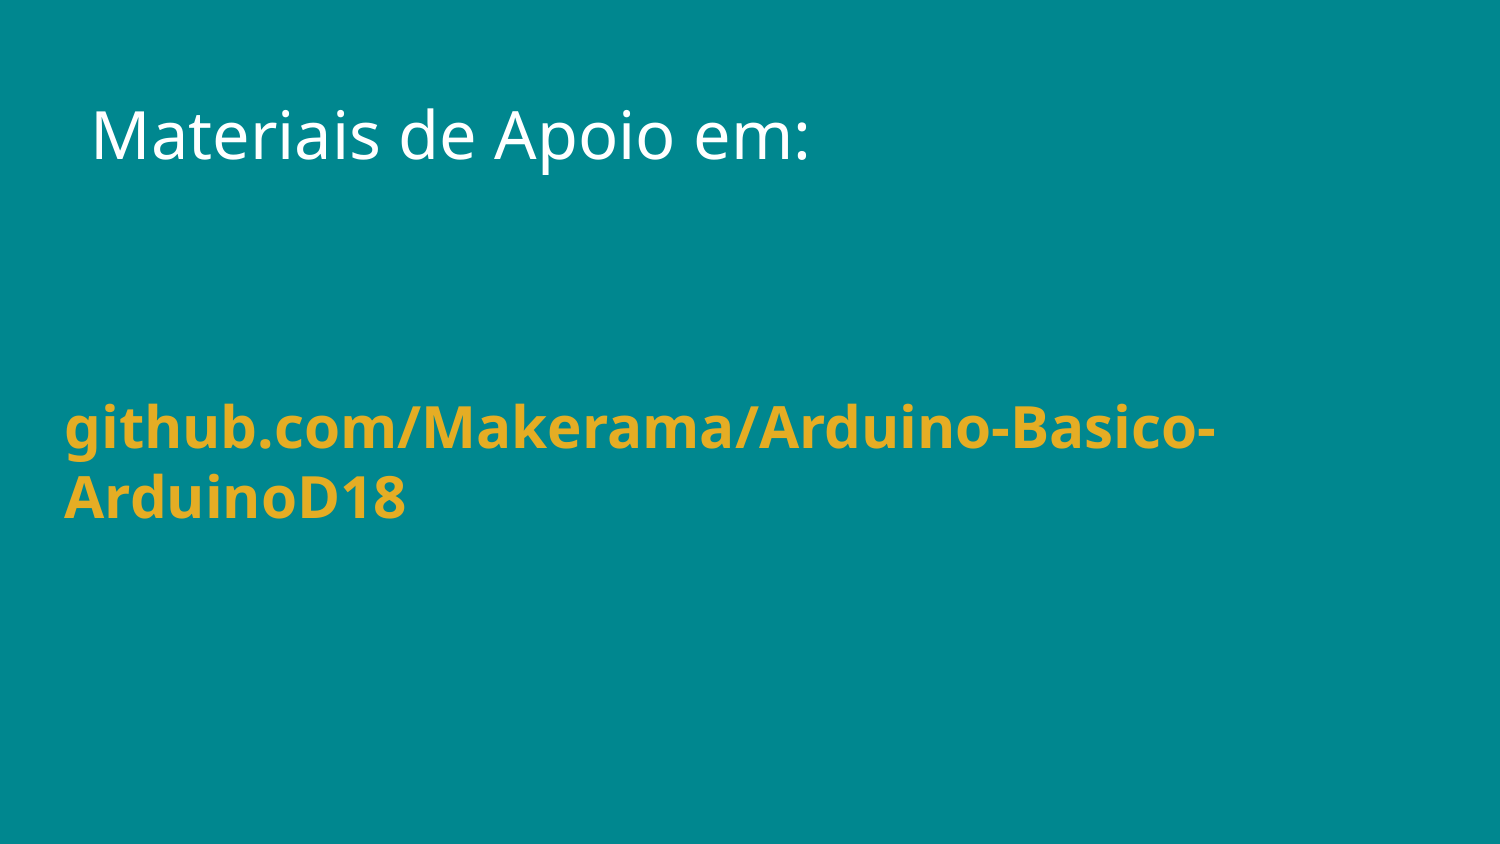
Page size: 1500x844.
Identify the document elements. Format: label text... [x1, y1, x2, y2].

title Materiais de Apoio em: [75, 77, 1425, 204]
title github.com/Makerama/Arduino-Basico-ArduinoD18 [49, 374, 1451, 501]
